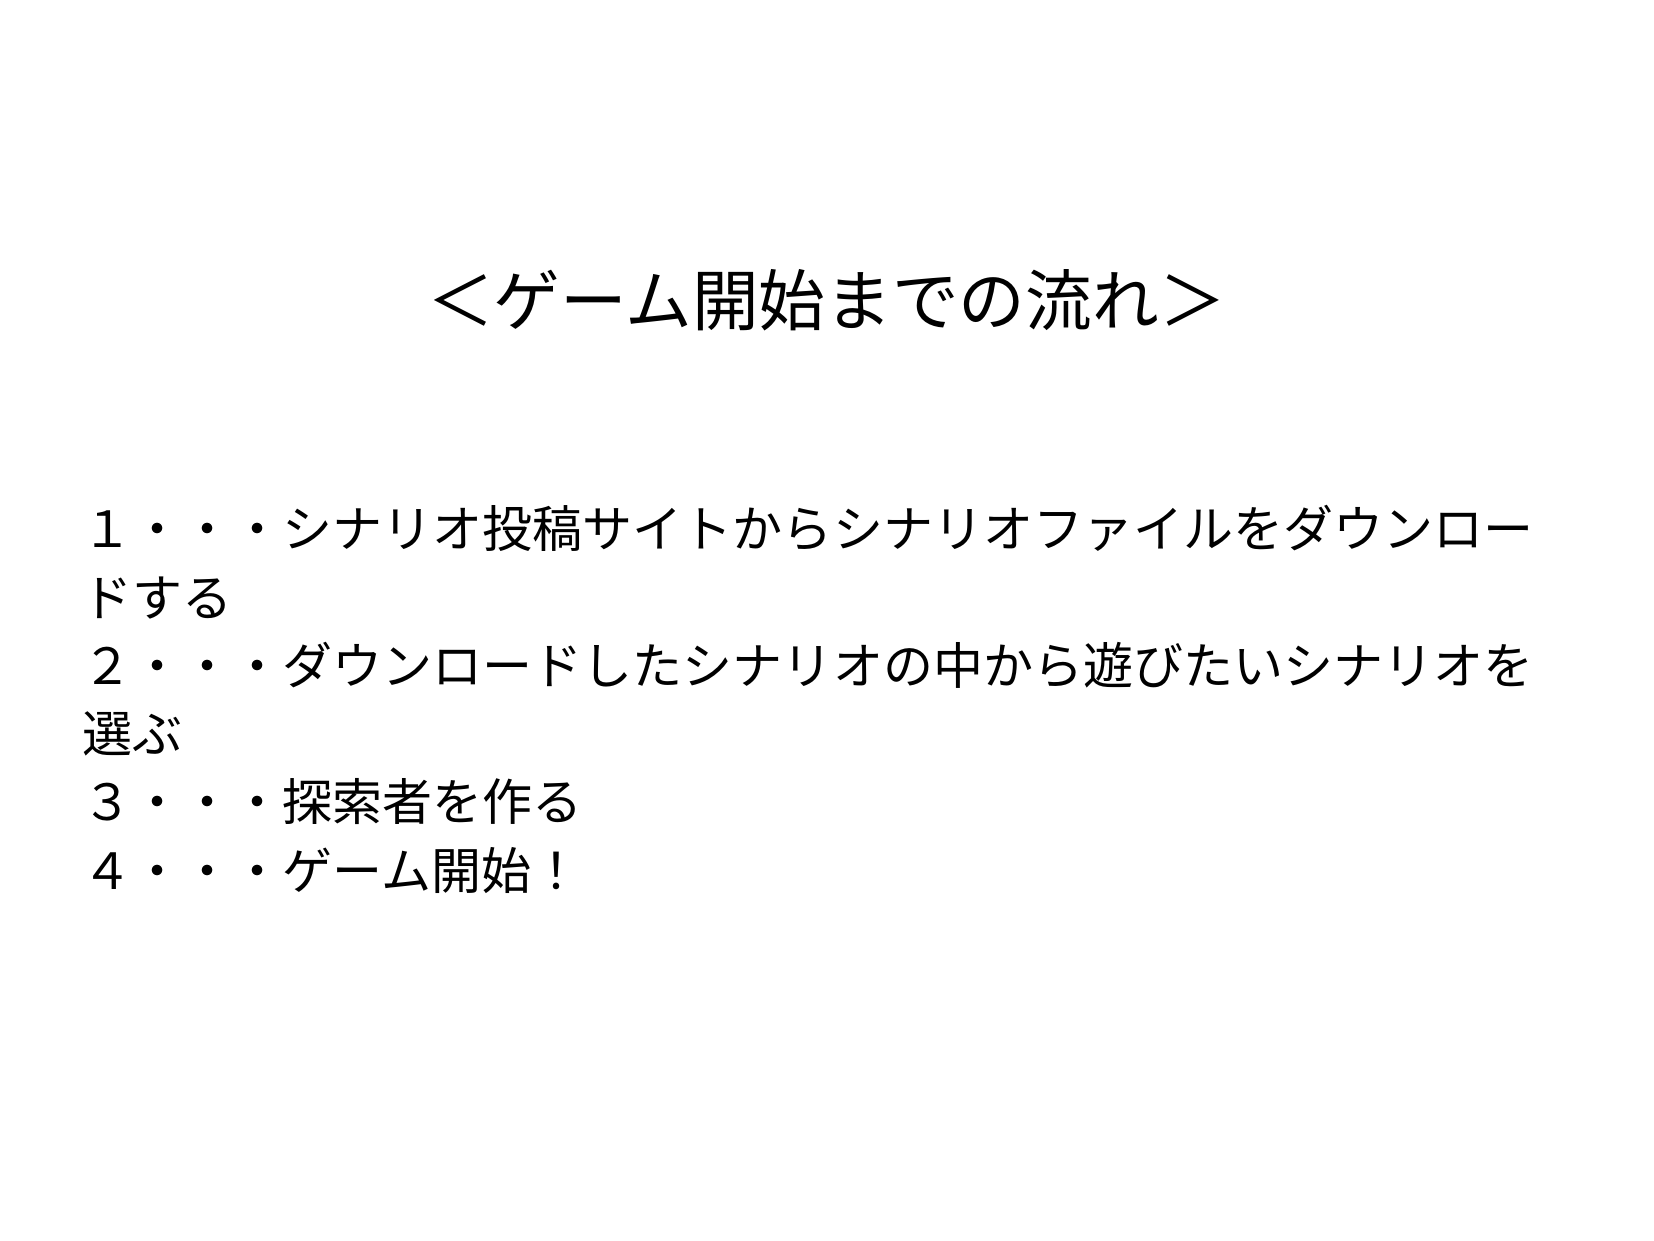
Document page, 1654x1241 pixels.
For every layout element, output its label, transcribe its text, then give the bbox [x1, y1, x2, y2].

subtitle ＜ゲーム開始までの流れ＞ １・・・シナリオ投稿サイトからシナリオファイルをダウンロードする ２・・・ダウンロードしたシナリオの中から遊びたいシナリオを選ぶ ３・・・探索者を作る ４・・・ゲーム開始！ [82, 49, 1571, 1109]
